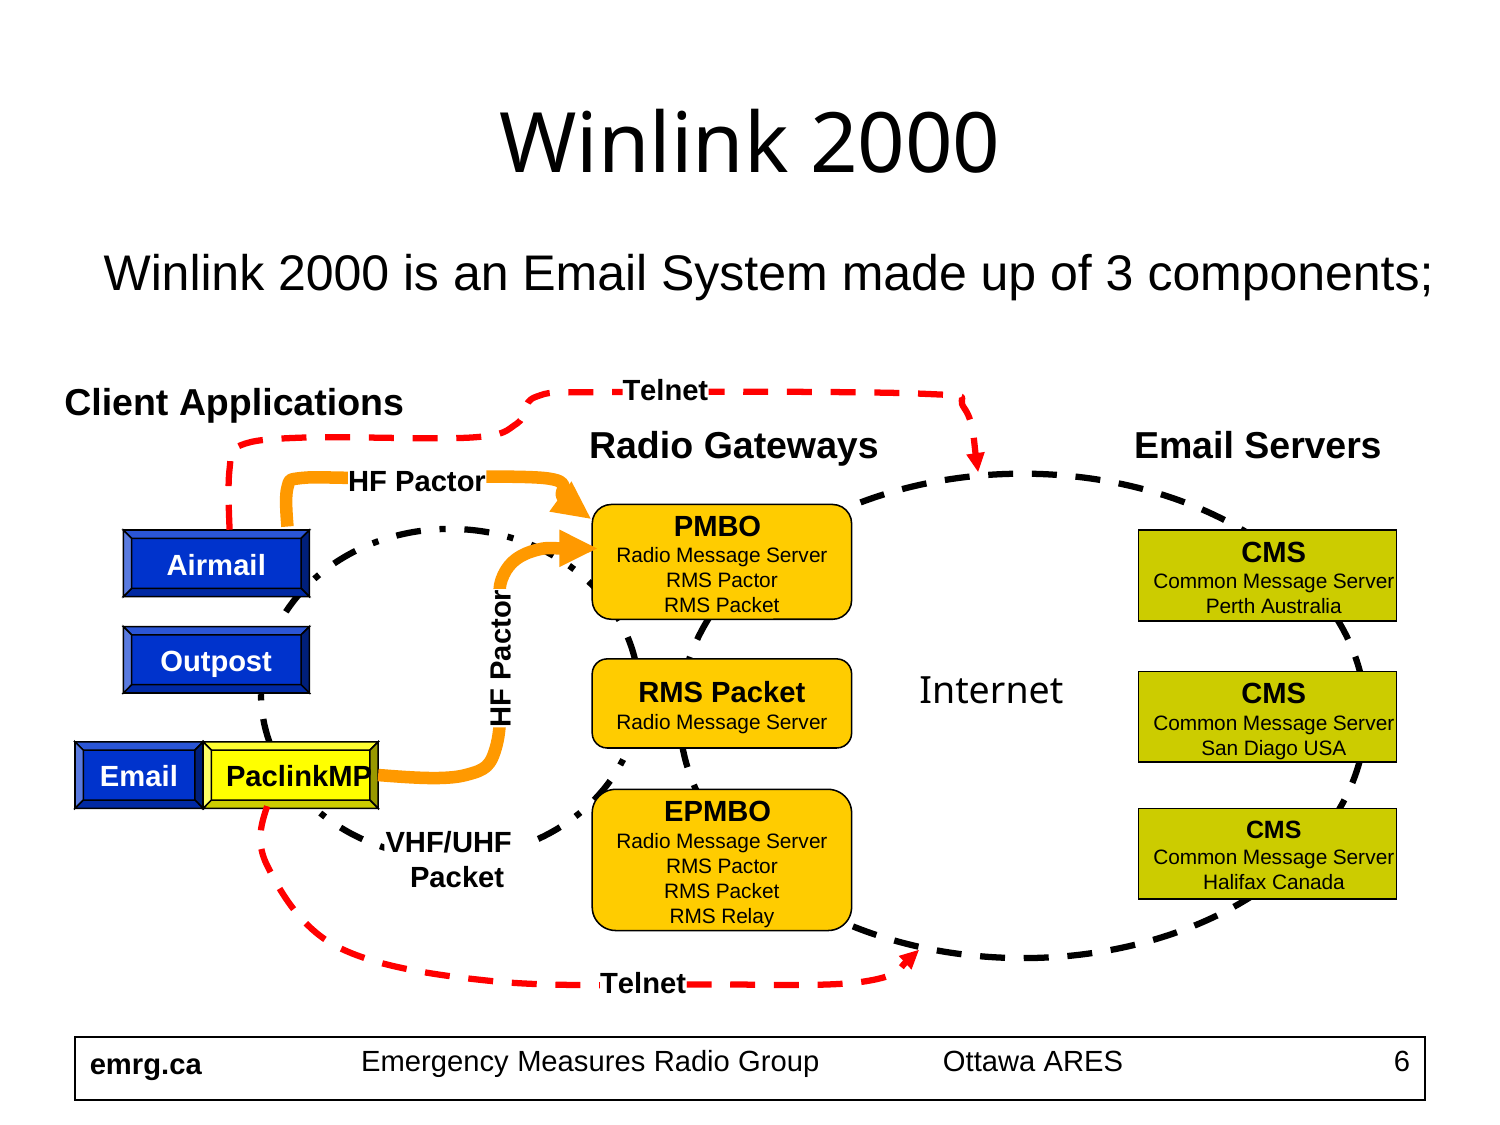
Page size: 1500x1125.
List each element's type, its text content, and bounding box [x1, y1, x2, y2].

text_box Outpost [132, 635, 301, 684]
text_box Winlink 2000 is an Email System made up of 3 components; [88, 232, 1450, 308]
text_box Winlink 2000 [75, 45, 1426, 233]
text_box PMBO Radio Message Server RMS Pactor RMS Packet [592, 504, 852, 620]
text_box Email Servers [1065, 413, 1451, 474]
text_box Airmail [132, 539, 301, 588]
text_box Internet [904, 658, 1079, 720]
text_box F1 2A 32V [76, 741, 202, 751]
text_box Radio Gateways [541, 413, 927, 474]
text_box 2 [125, 530, 308, 539]
text_box HF Pactor [348, 462, 487, 498]
text_box CMS Common Message Server Halifax Canada [1138, 808, 1397, 899]
text_box Client Applications [42, 370, 427, 431]
text_box Telnet [600, 964, 687, 1000]
text_box CMS Common Message Server Perth Australia [1138, 530, 1397, 621]
text_box + [204, 741, 377, 751]
text_box EPMBO Radio Message Server RMS Pactor RMS Packet RMS Relay [592, 789, 852, 931]
text_box HF Pactor [481, 589, 517, 728]
text_box RMS Packet Radio Message Server [592, 658, 852, 748]
text_box PaclinkMP [212, 751, 369, 800]
text_box Telnet [622, 371, 709, 407]
text_box 3 [124, 626, 308, 635]
text_box VHF/UHF Packet [384, 822, 530, 893]
text_box Email [84, 751, 194, 800]
text_box CMS Common Message Server San Diago USA [1138, 671, 1397, 763]
